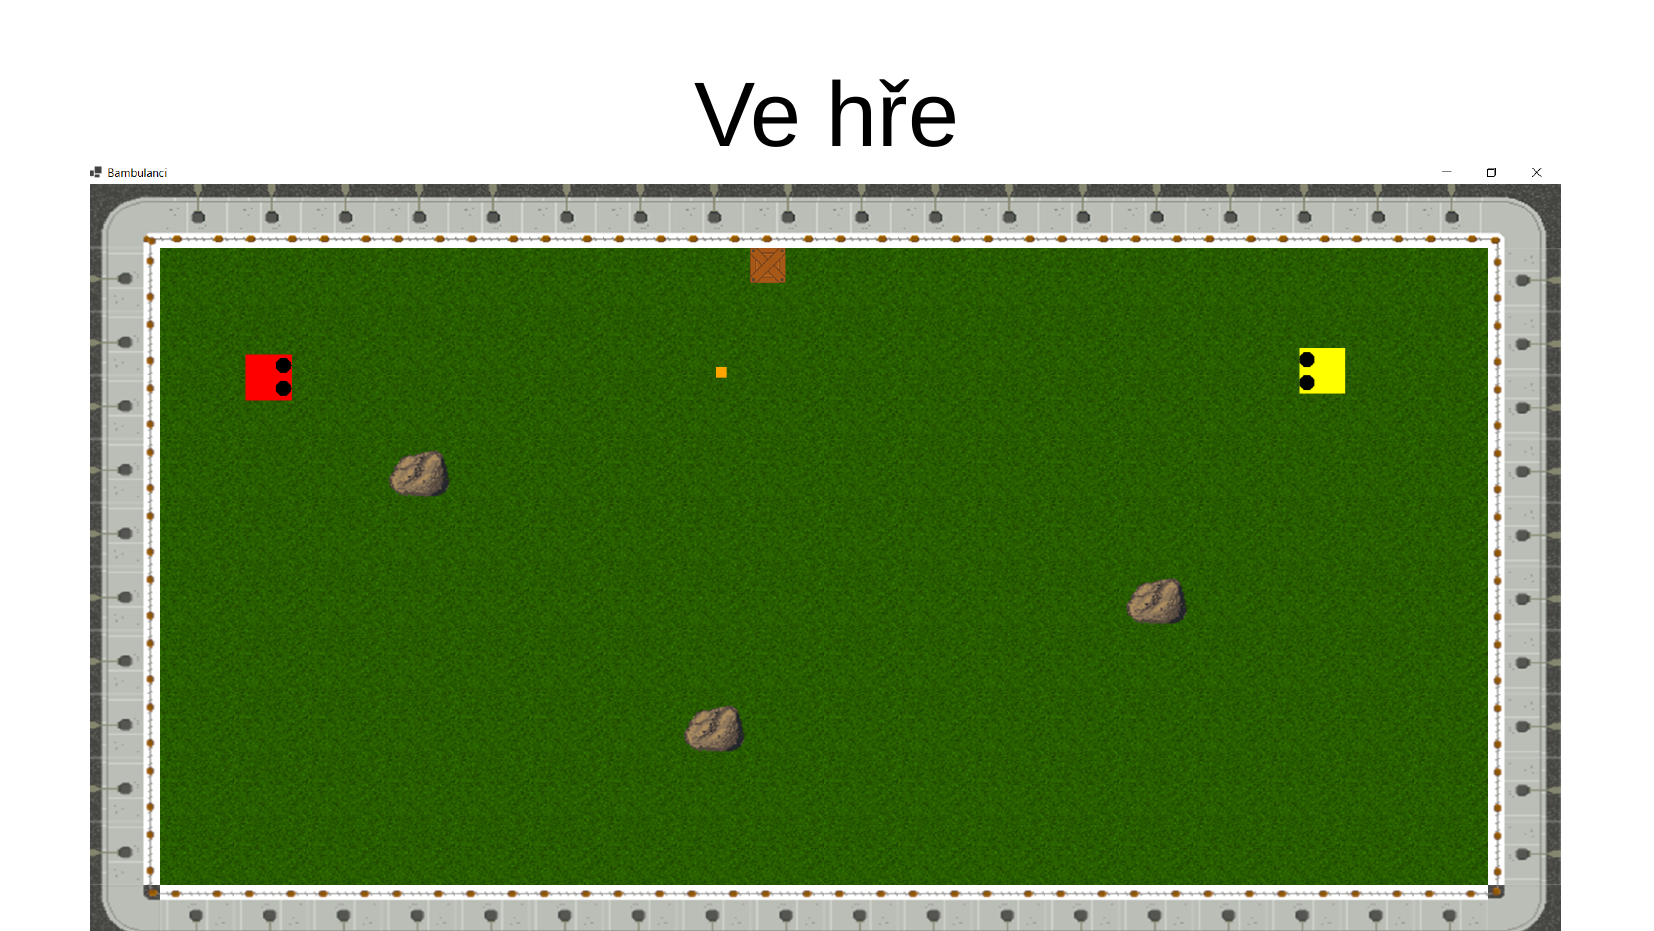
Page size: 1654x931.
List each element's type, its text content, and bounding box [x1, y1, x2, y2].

picture [90, 162, 1561, 931]
title Ve hře [82, 37, 1571, 193]
